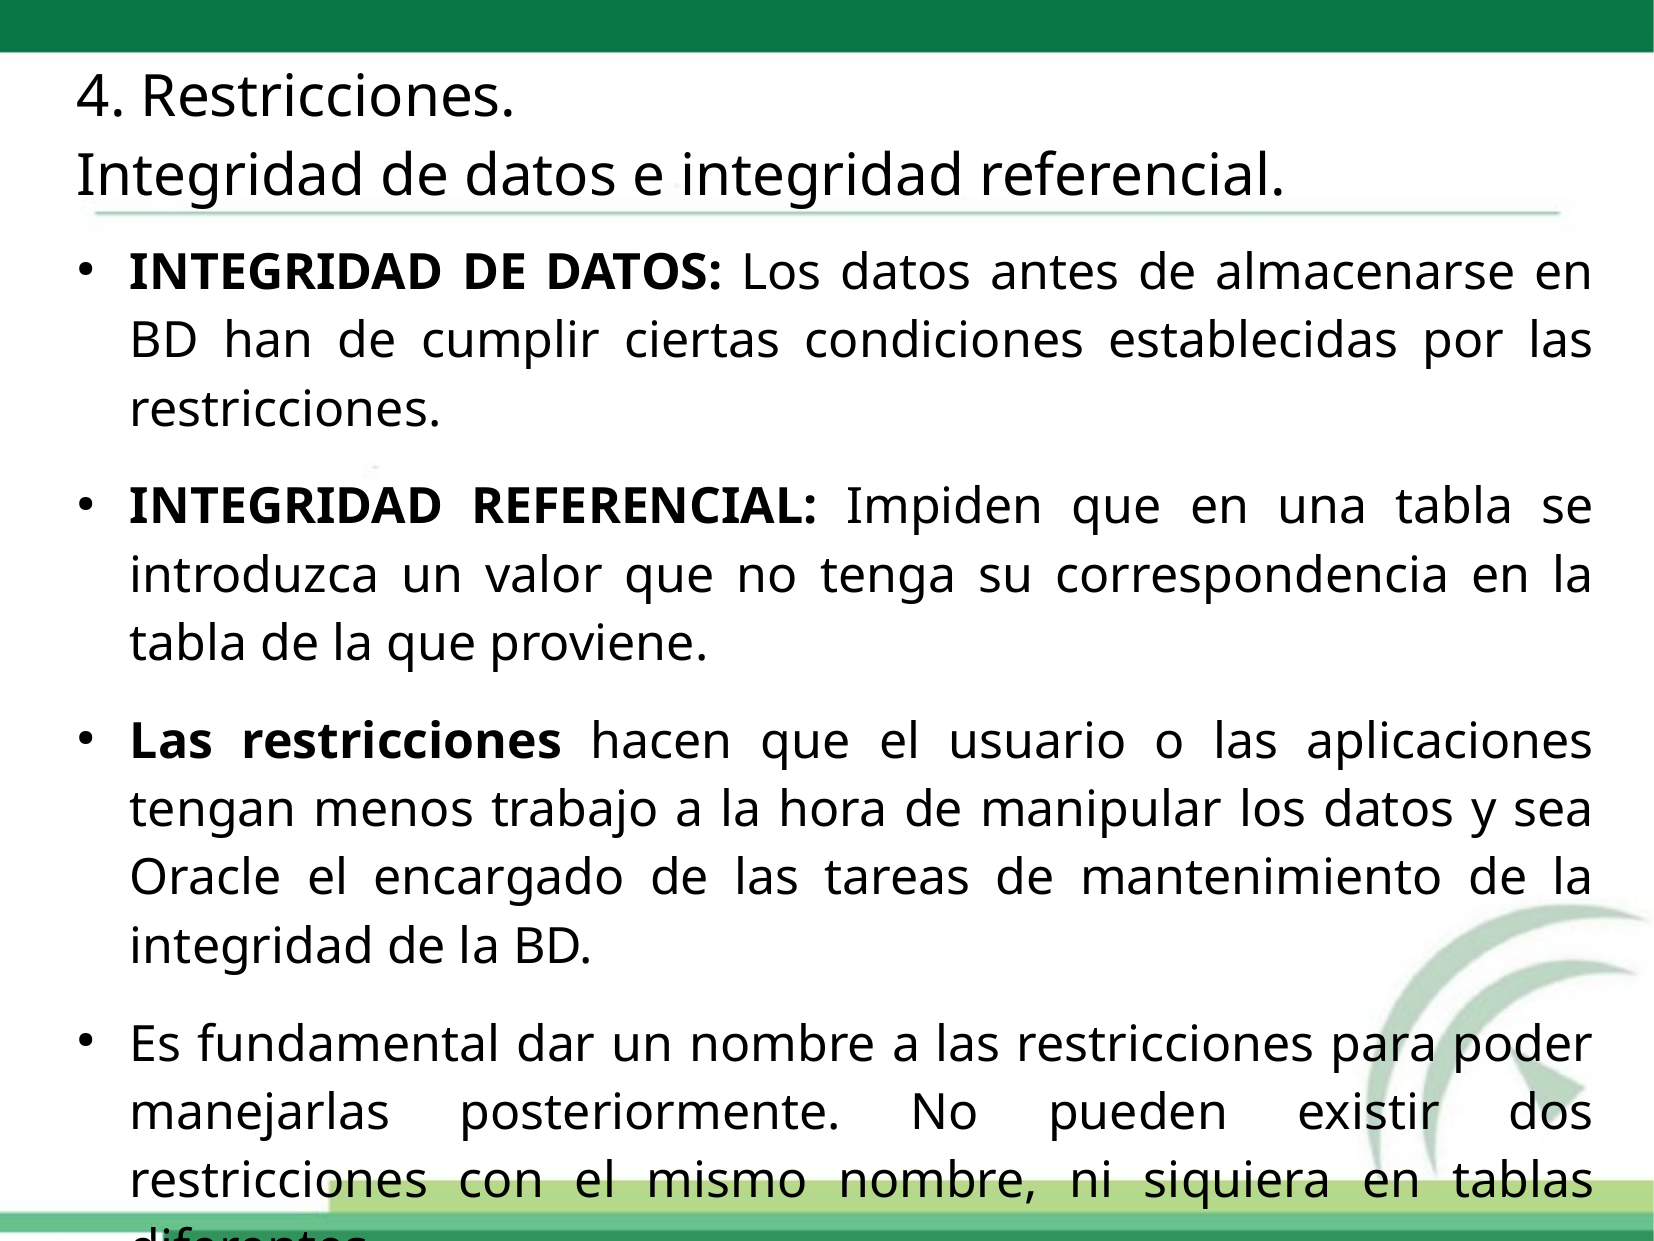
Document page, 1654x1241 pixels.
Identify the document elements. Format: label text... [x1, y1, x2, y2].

title 4. Restricciones. Integridad de datos e integridad referencial. [76, 29, 1625, 237]
picture [0, 0, 1654, 1241]
list INTEGRIDAD DE DATOS: Los datos antes de almacenarse en BD han de cumplir ciertas condiciones establecidas por las restricciones. INTEGRIDAD REFERENCIAL: Impiden que en una tabla se introduzca un valor que no tenga su correspondencia en la tabla de la que proviene. Las restricciones hacen que el usuario o las aplicaciones tengan menos trabajo a la hora de manipular los datos y sea Oracle el encargado de las tareas de mantenimiento de la integridad de la BD. Es fundamental dar un nombre a las restricciones para poder manejarlas posteriormente. No pueden existir dos restricciones con el mismo nombre, ni siquiera en tablas diferentes. [59, 236, 1595, 1177]
